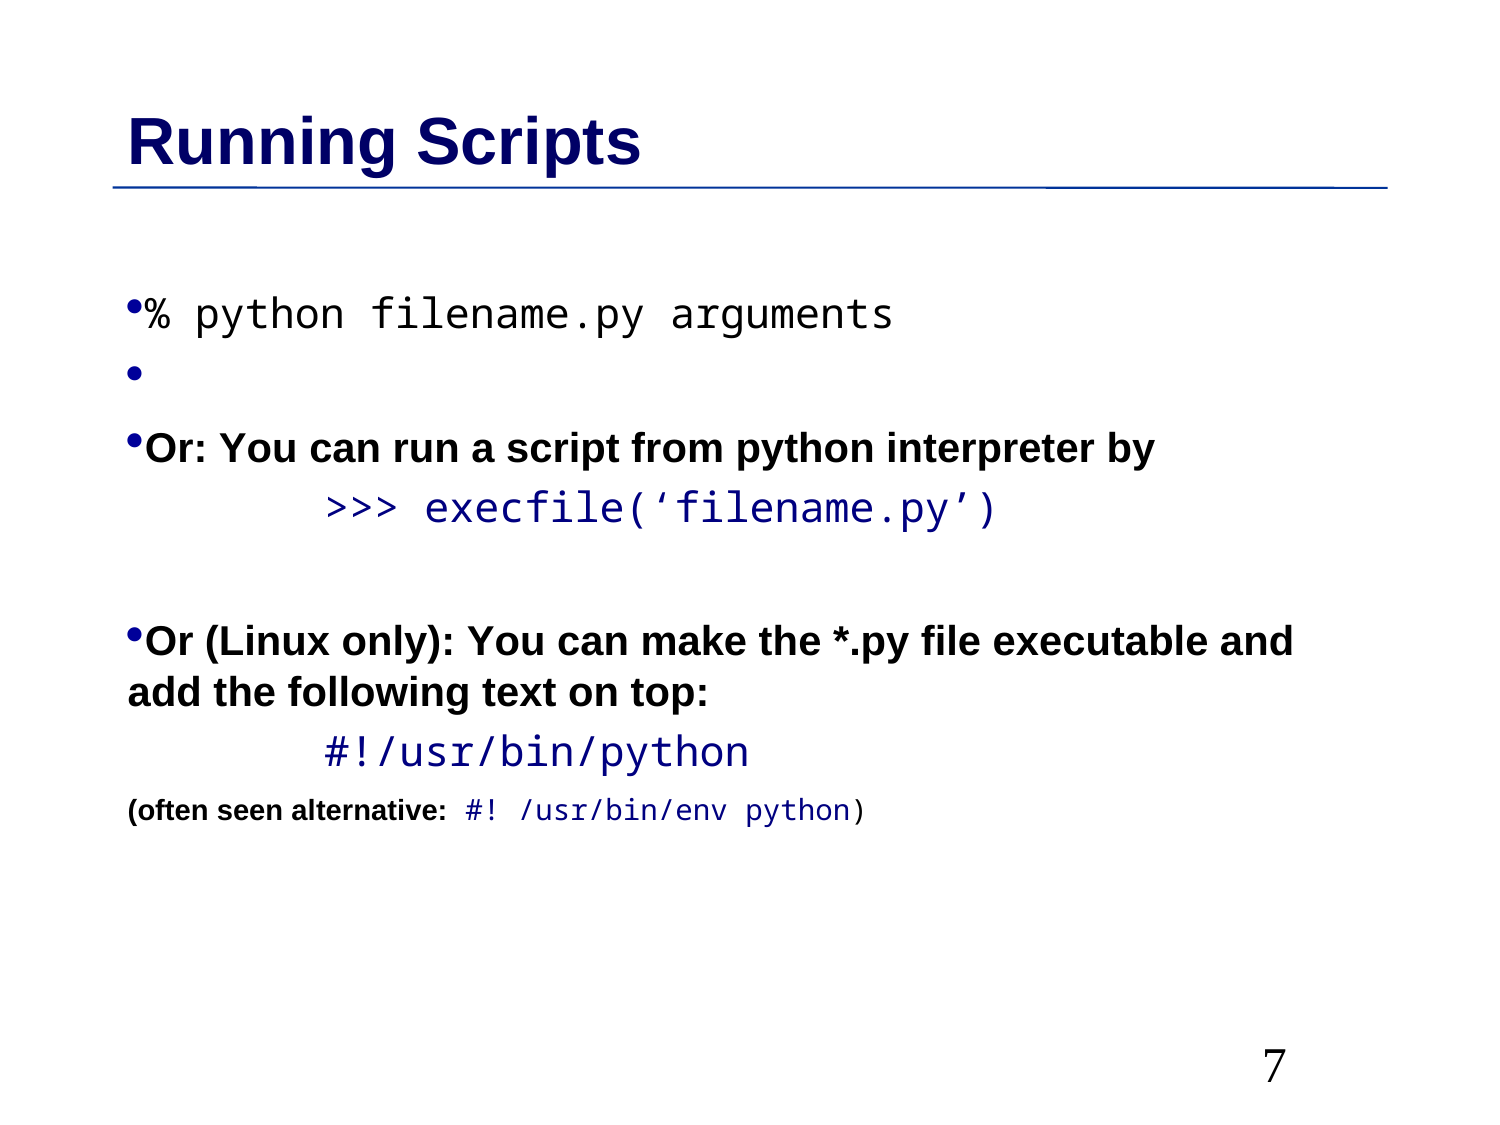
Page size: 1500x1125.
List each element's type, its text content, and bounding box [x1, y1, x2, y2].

text_box <number> [1074, 994, 1387, 1125]
list % python filename.py arguments Or: You can run a script from python interpreter by >>> execfile(‘filename.py’) Or (Linux only): You can make the *.py file executable and add the following text on top: #!/usr/bin/python (often seen alternative: #! /usr/bin/env python) [112, 212, 1388, 838]
title Running Scripts [112, 89, 1388, 185]
